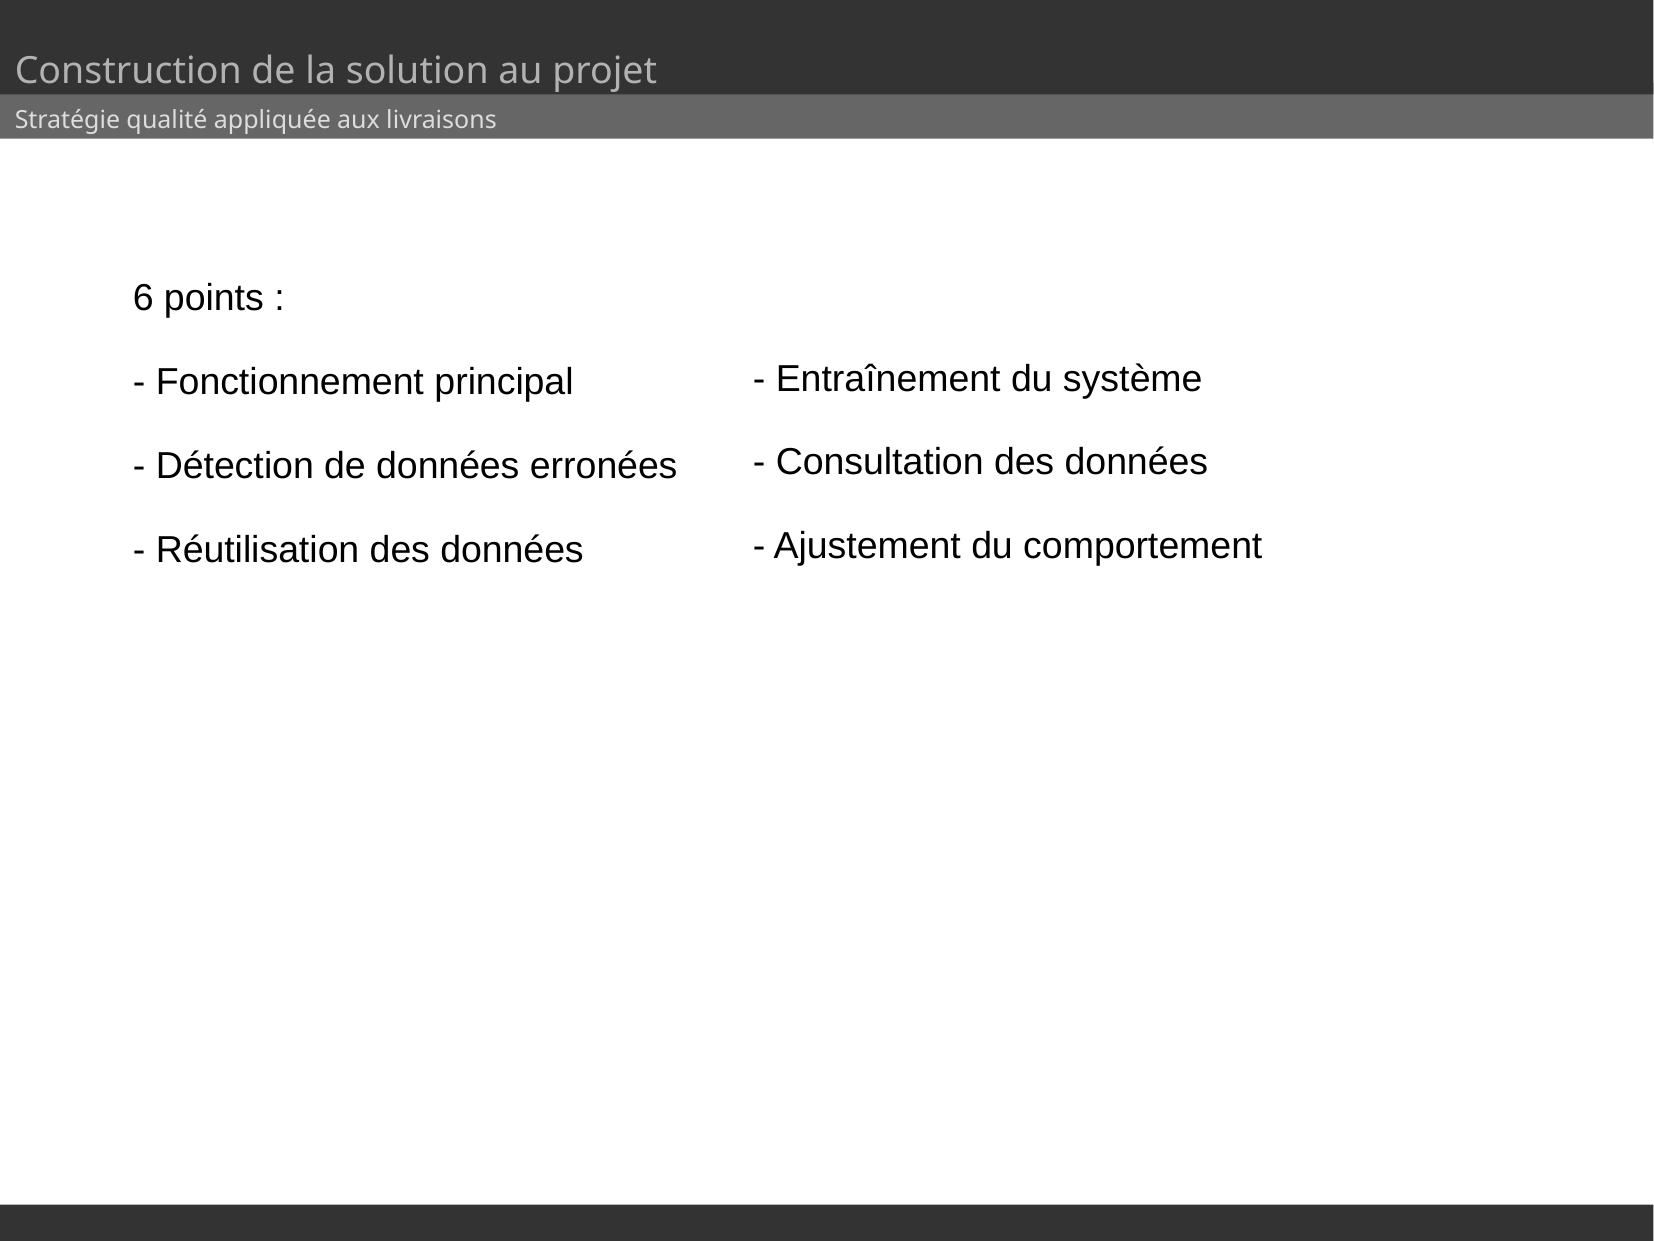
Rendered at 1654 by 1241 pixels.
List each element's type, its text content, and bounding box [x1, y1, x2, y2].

text_box - Entraînement du système - Consultation des données - Ajustement du comportement [738, 349, 1506, 575]
text_box Construction de la solution au projet [0, 35, 721, 94]
text_box 6 points : - Fonctionnement principal - Détection de données erronées - Réutilisation des données [118, 268, 733, 578]
text_box [0, 0, 1654, 94]
text_box Stratégie qualité appliquée aux livraisons [0, 94, 1654, 139]
text_box [0, 1204, 1654, 1241]
